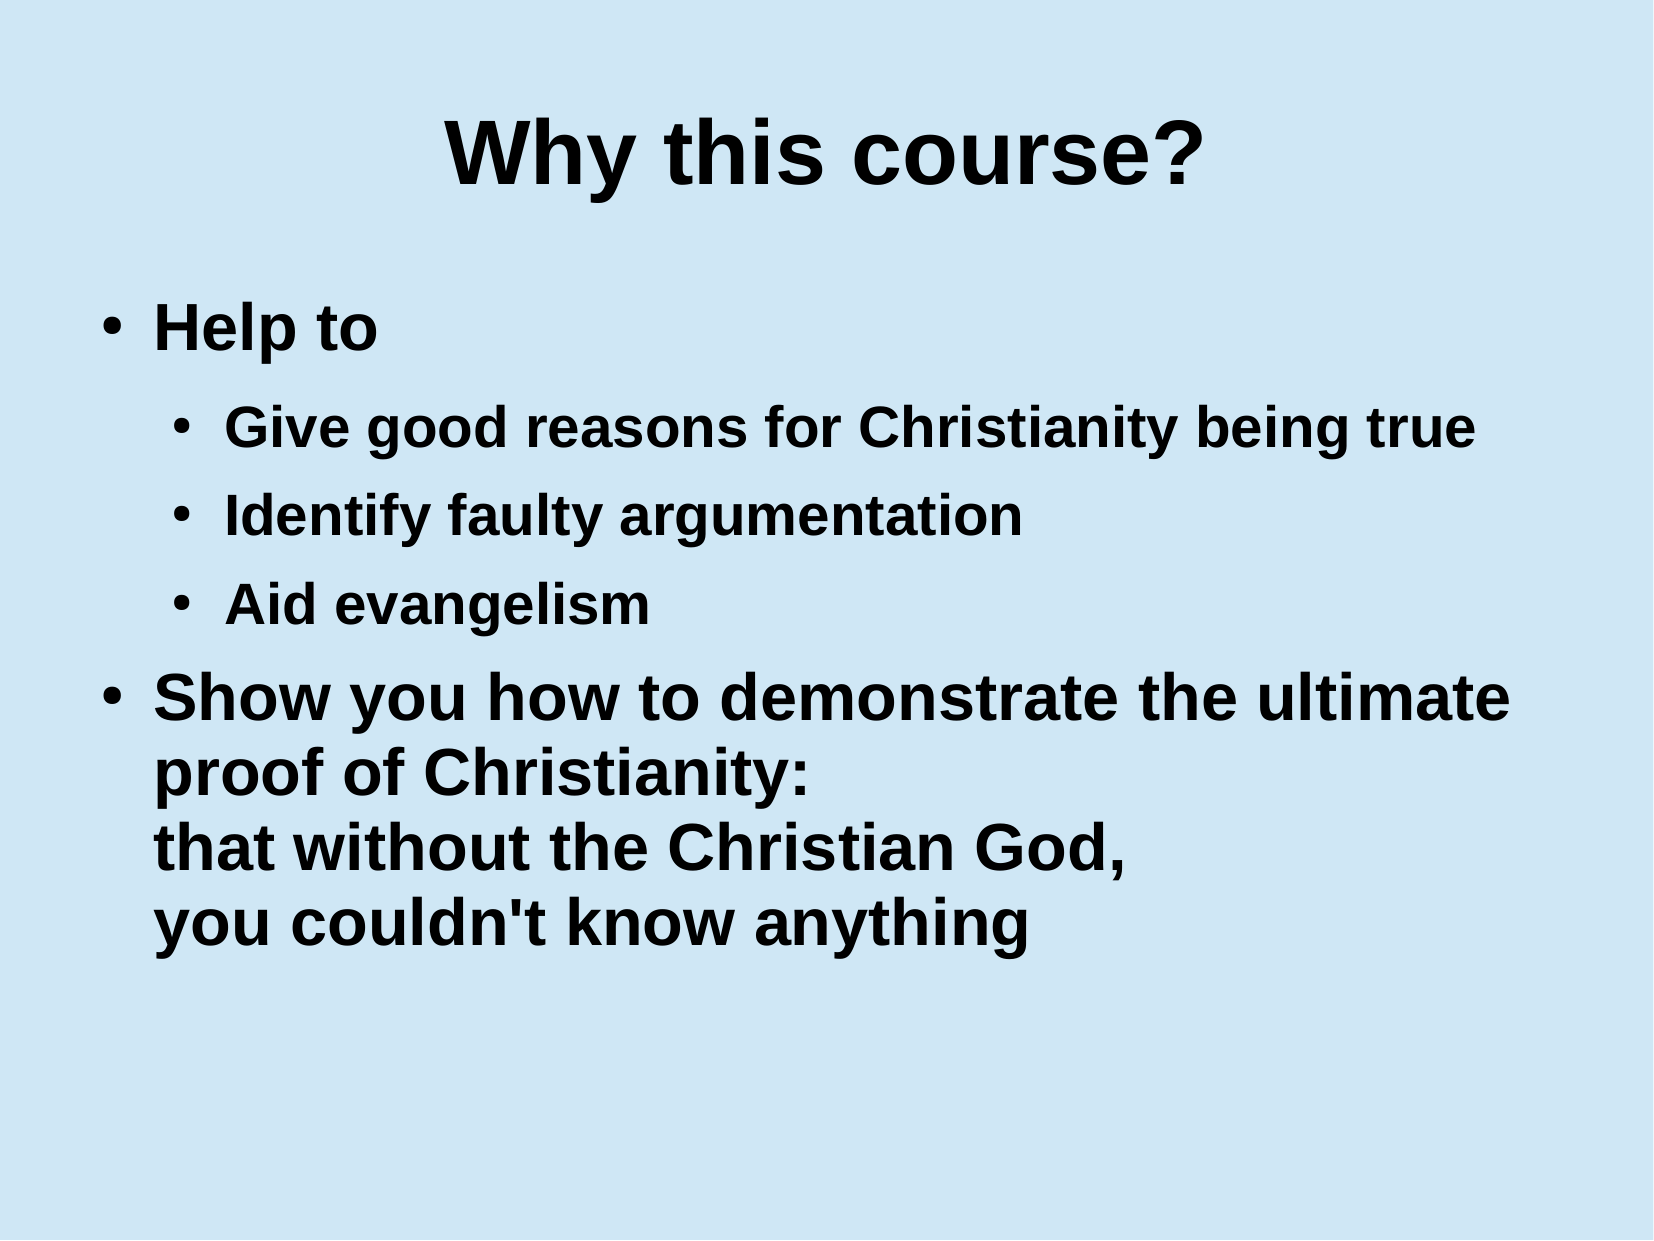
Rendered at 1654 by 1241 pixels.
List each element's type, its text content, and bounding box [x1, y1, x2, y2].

list Help to Give good reasons for Christianity being true Identify faulty argumentation Aid evangelism Show you how to demonstrate the ultimate proof of Christianity: that without the Christian God, you couldn't know anything [82, 290, 1571, 1109]
title Why this course? [82, 49, 1571, 257]
